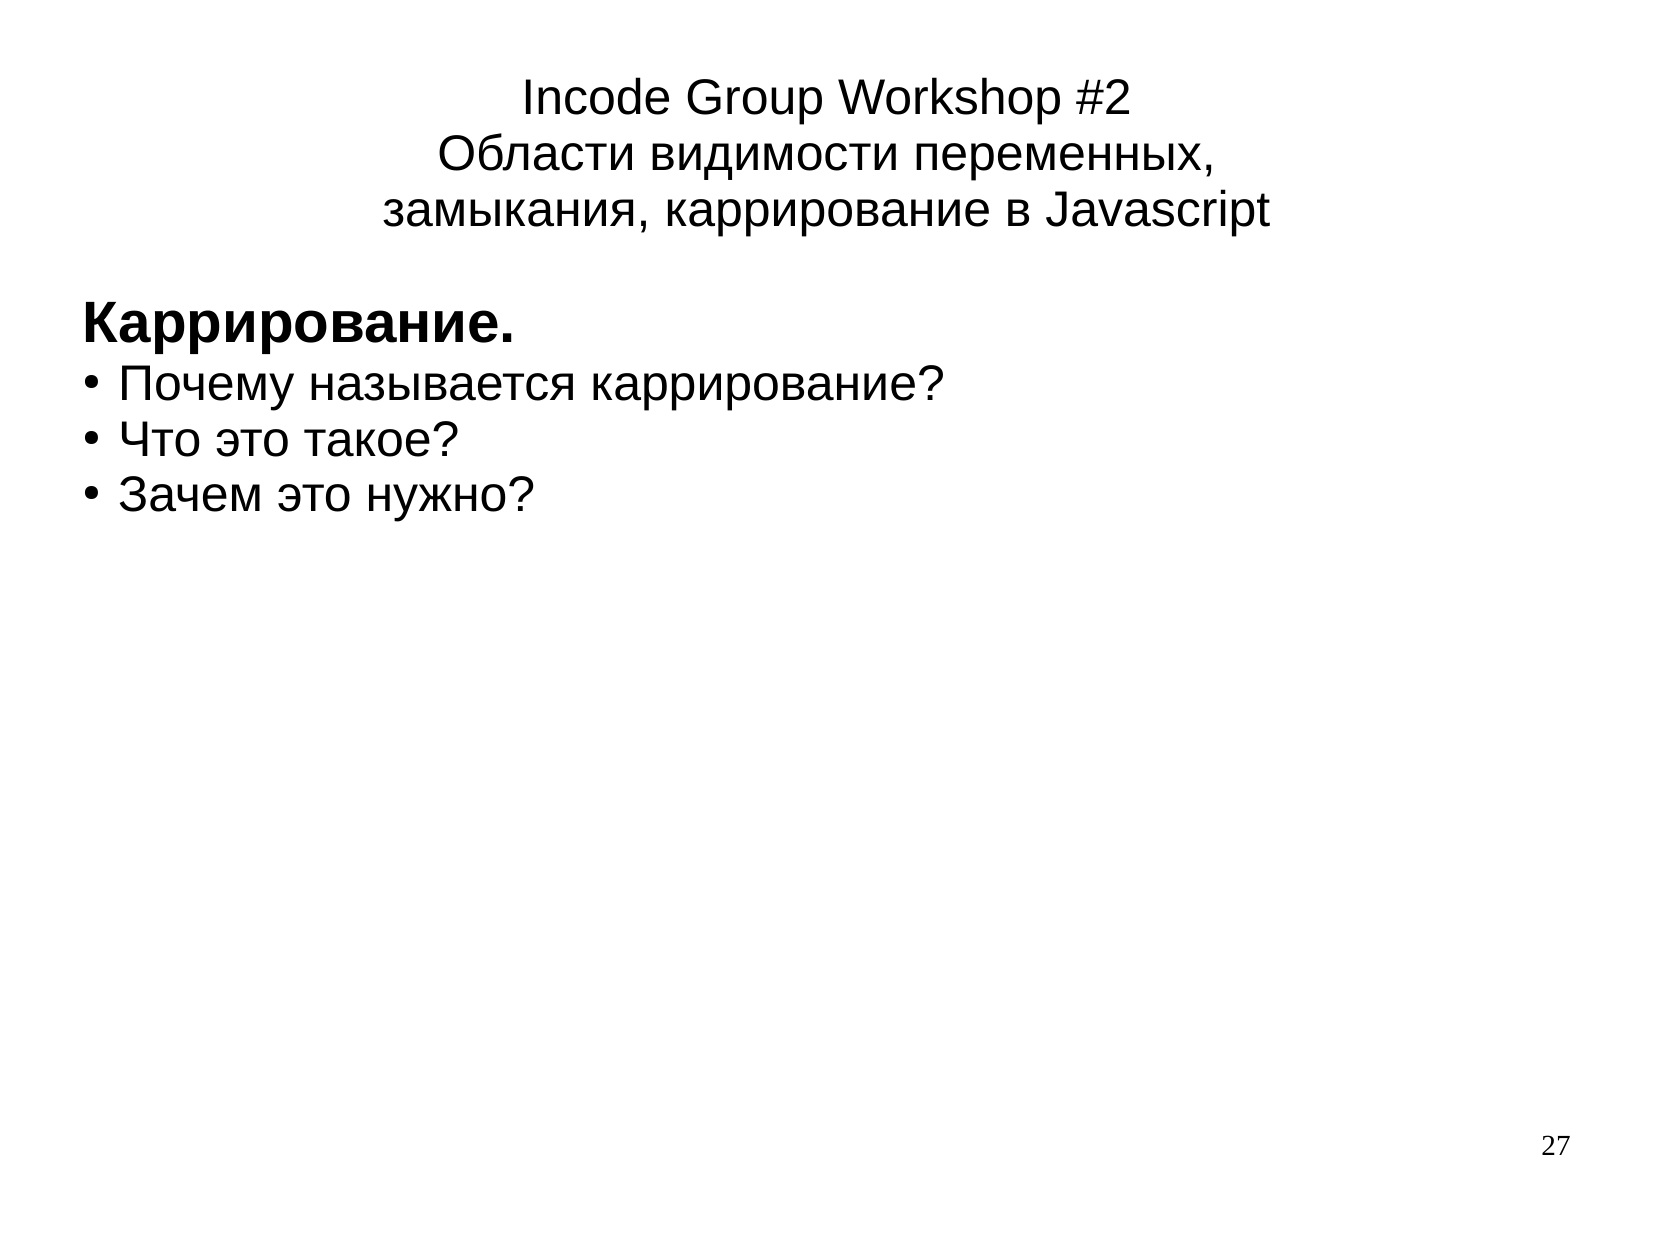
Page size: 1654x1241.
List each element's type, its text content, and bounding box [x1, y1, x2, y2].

subtitle Каррирование. Почему называется каррирование? Что это такое? Зачем это нужно? [82, 290, 1571, 1010]
title Incode Group Workshop #2 Области видимости переменных, замыкания, каррирование в Javascript [82, 49, 1571, 257]
